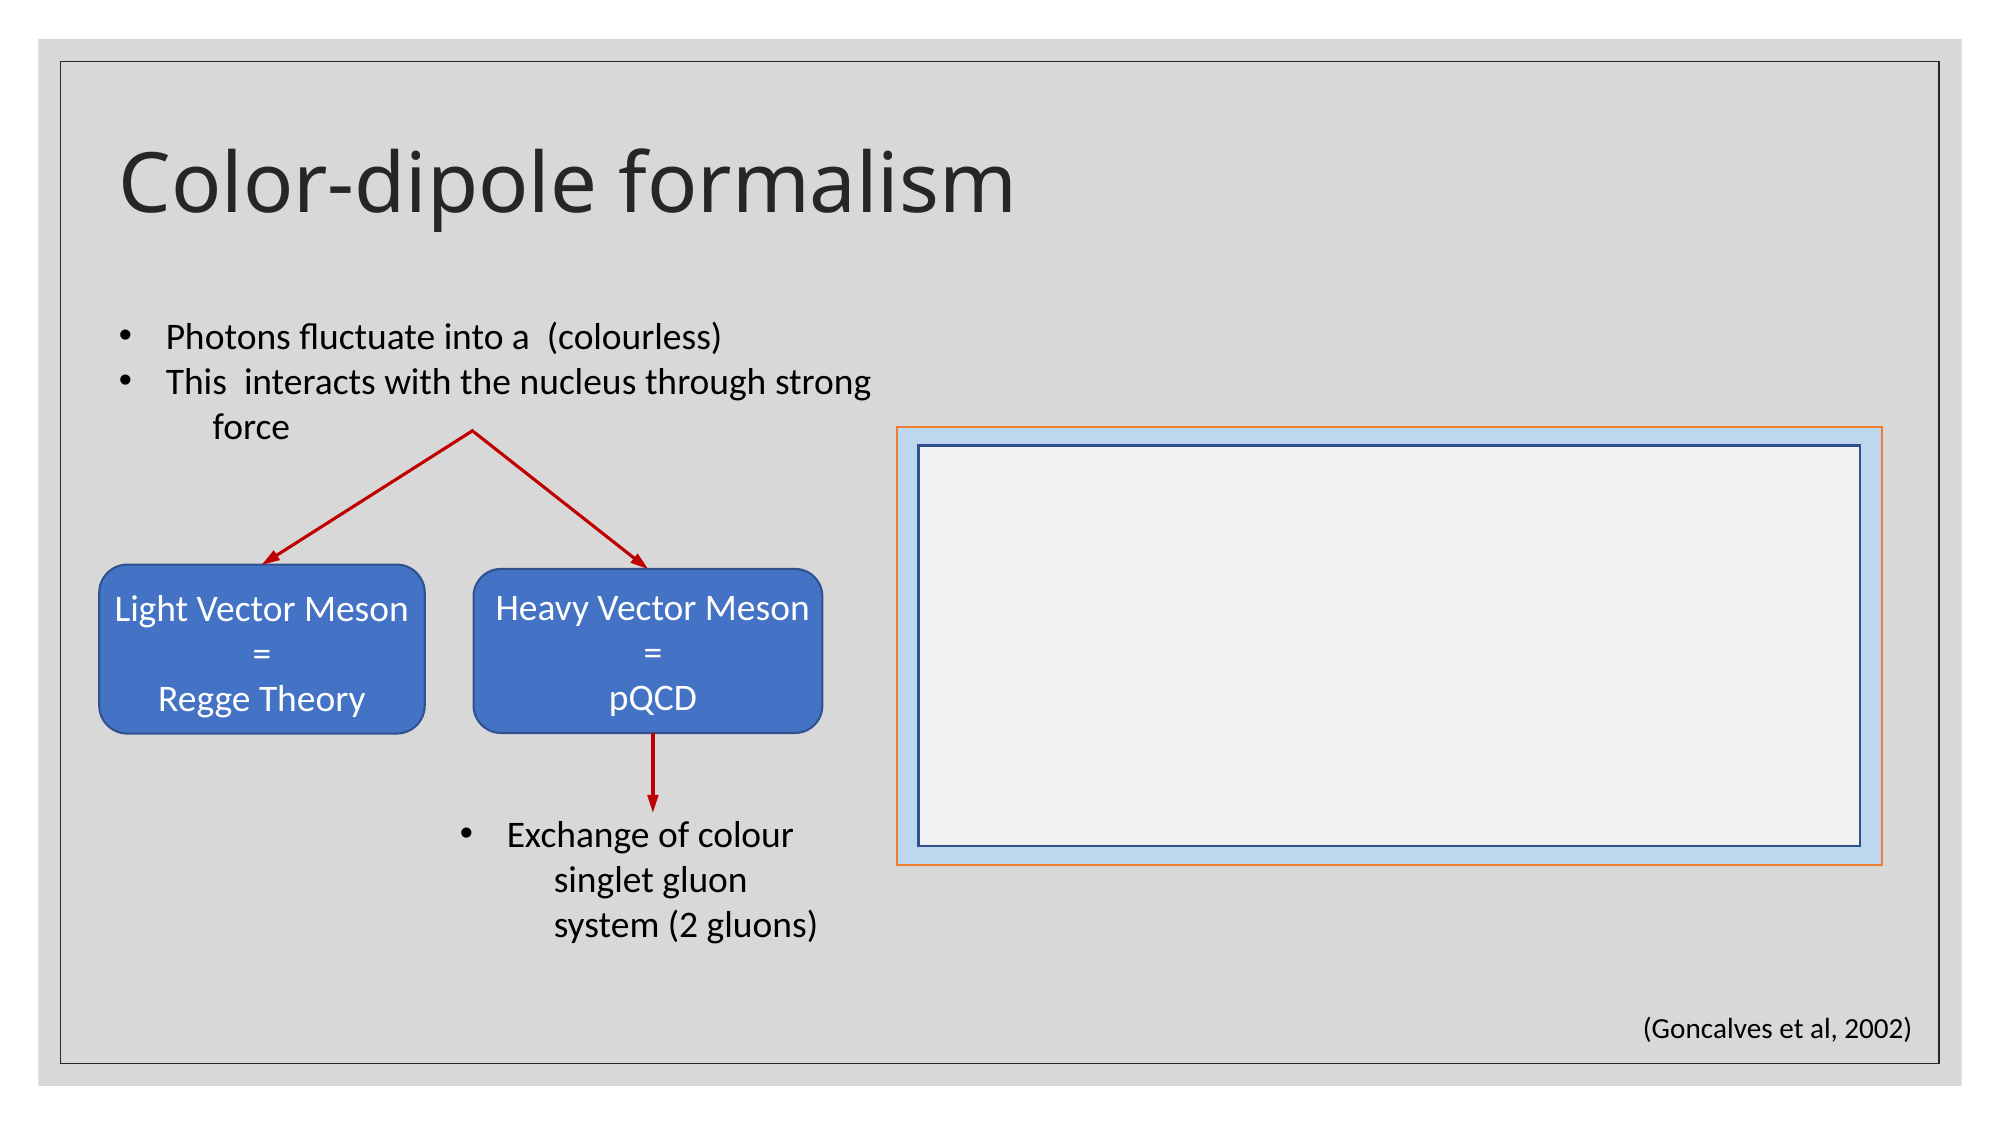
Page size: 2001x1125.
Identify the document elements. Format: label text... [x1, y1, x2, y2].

text_box Heavy Vector Meson = pQCD [478, 575, 828, 727]
text_box [483, 727, 813, 733]
text_box (Goncalves et al, 2002) [1627, 1002, 1967, 1053]
text_box [897, 427, 1882, 865]
text_box [110, 728, 414, 734]
text_box [483, 568, 813, 575]
text_box Photons fluctuate into a (colourless) This interacts with the nucleus through strong force [103, 304, 919, 456]
text_box [473, 581, 478, 721]
title Color-dipole formalism [103, 72, 1754, 298]
text_box Exchange of colour singlet gluon system (2 gluons) [445, 802, 868, 954]
text_box [105, 564, 419, 575]
text_box Light Vector Meson = Regge Theory [87, 575, 437, 728]
